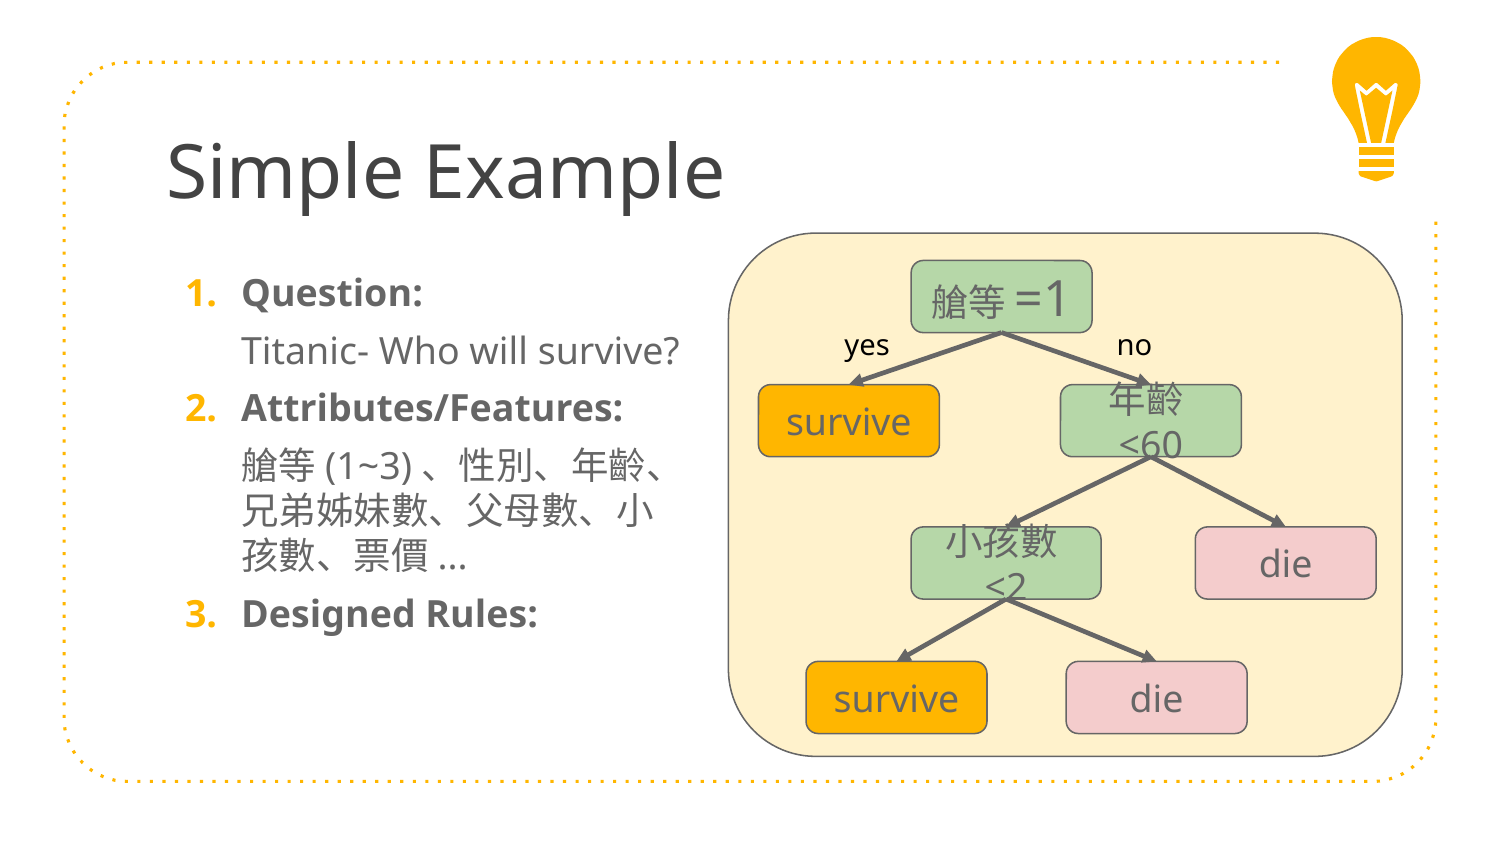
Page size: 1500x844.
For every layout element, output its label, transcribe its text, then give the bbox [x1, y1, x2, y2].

text_box [1331, 37, 1421, 143]
text_box die [1195, 526, 1377, 600]
text_box no [1101, 311, 1191, 406]
text_box [728, 233, 1403, 757]
text_box 小孩數<2 [911, 526, 1102, 600]
list Question: Titanic- Who will survive? Attributes/Features: 艙等(1~3)、性別、年齡、兄弟姊妹數、父母數、小孩數、票價... Designed Rules: [151, 254, 703, 753]
text_box [1359, 147, 1394, 155]
text_box [1359, 87, 1393, 143]
text_box die [1066, 661, 1248, 734]
text_box yes [829, 311, 918, 406]
text_box 艙等=1 [911, 260, 1093, 333]
text_box 年齡<60 [1060, 384, 1242, 457]
text_box survive [758, 384, 940, 457]
title Simple Example [151, 108, 872, 218]
text_box 年齡<60 [1166, 434, 1177, 456]
text_box 年齡<60 [1145, 444, 1156, 455]
text_box [1359, 159, 1394, 167]
text_box survive [806, 661, 987, 734]
text_box [1358, 171, 1394, 182]
